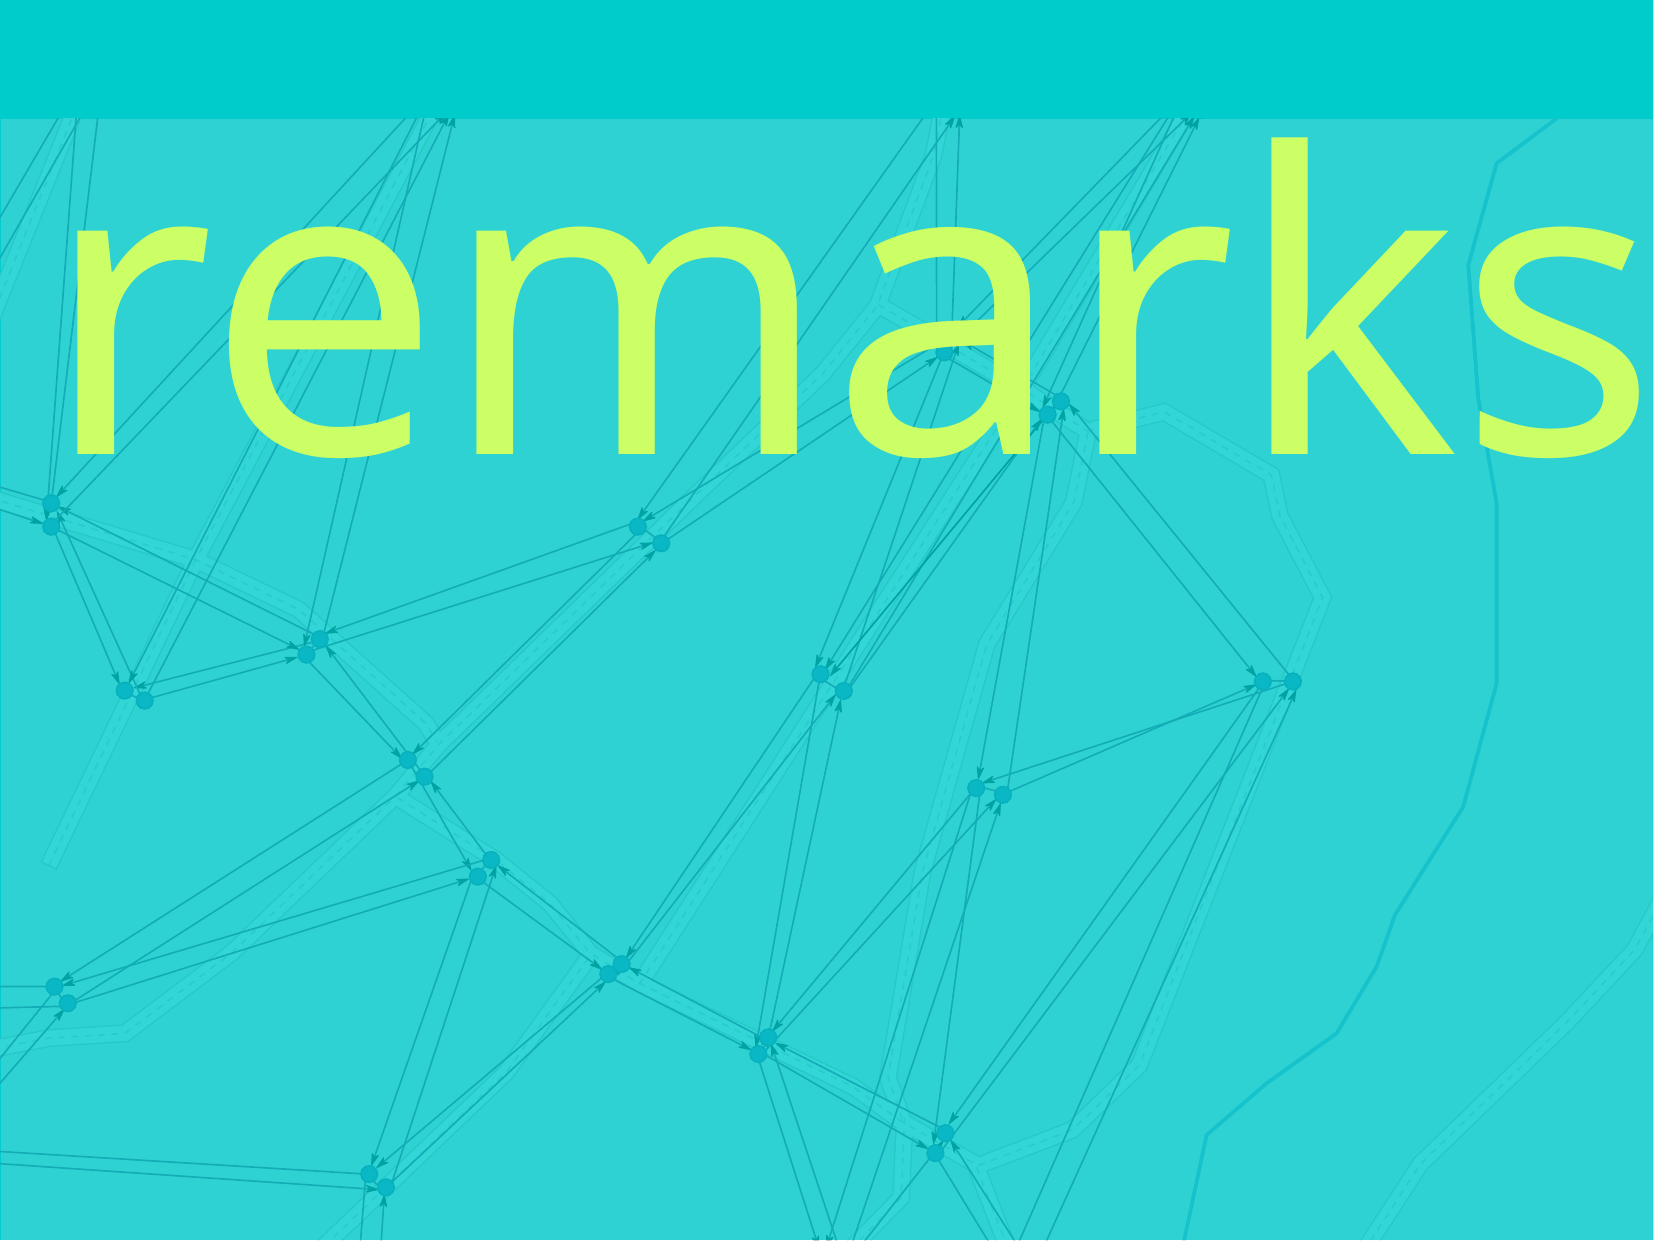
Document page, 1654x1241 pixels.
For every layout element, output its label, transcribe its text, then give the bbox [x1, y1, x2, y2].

picture [1503, 331, 1603, 429]
text_box remarks [27, 1, 1503, 651]
picture [0, 118, 1654, 1241]
